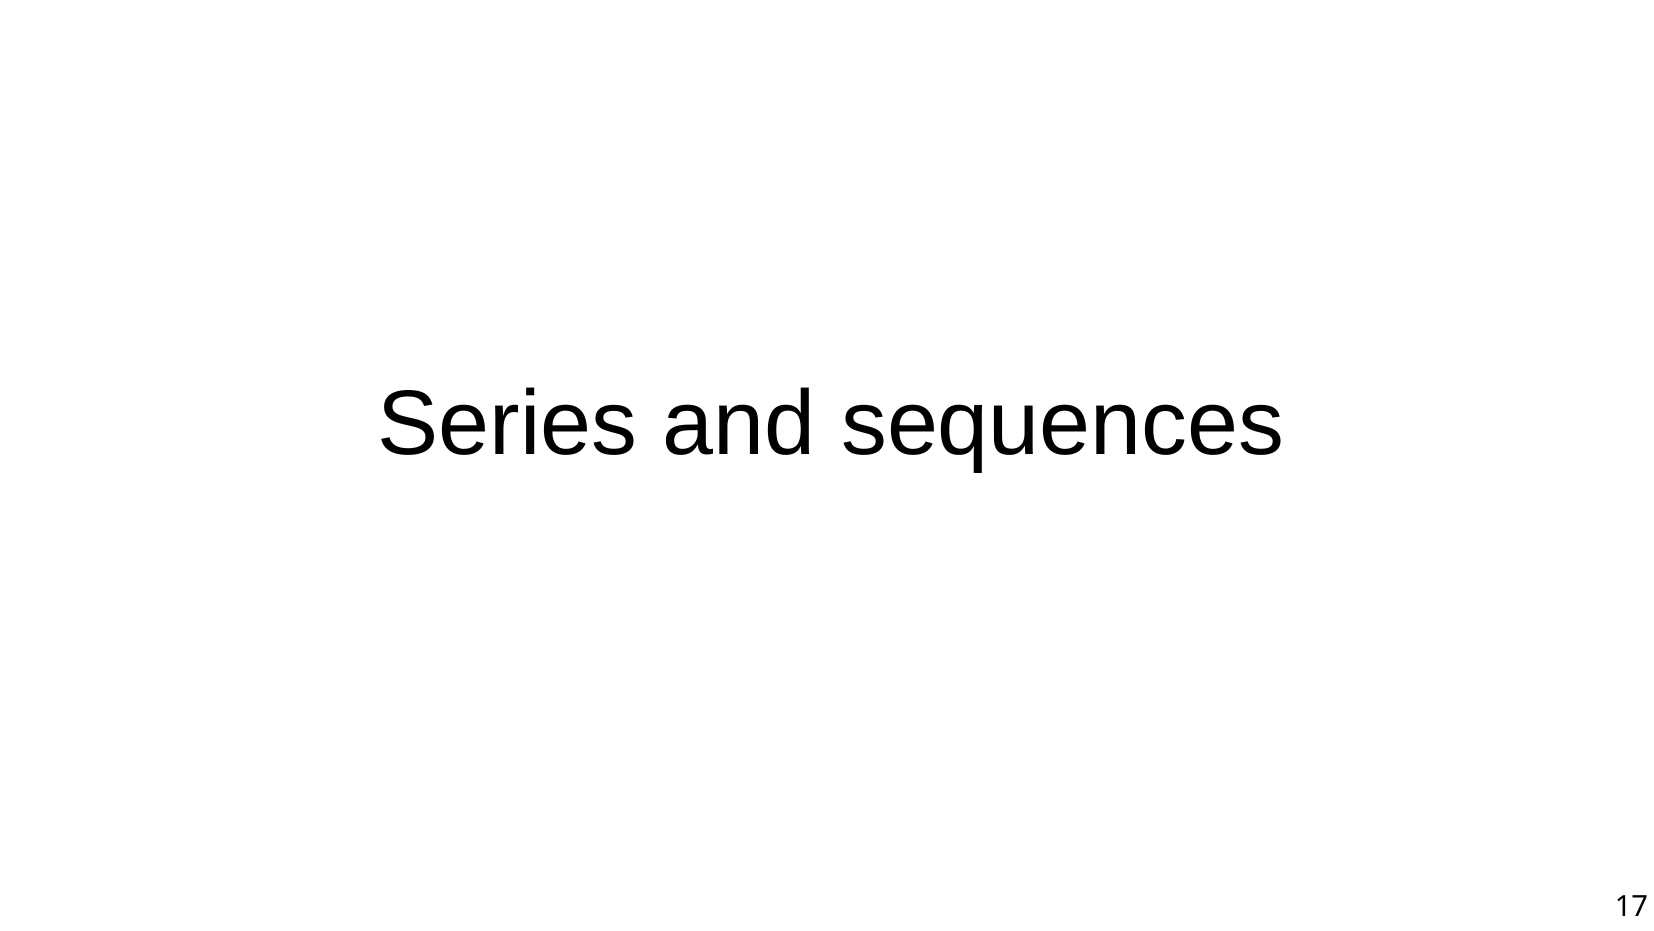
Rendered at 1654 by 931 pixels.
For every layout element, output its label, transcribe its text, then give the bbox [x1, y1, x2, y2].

title Series and sequences [87, 345, 1576, 501]
